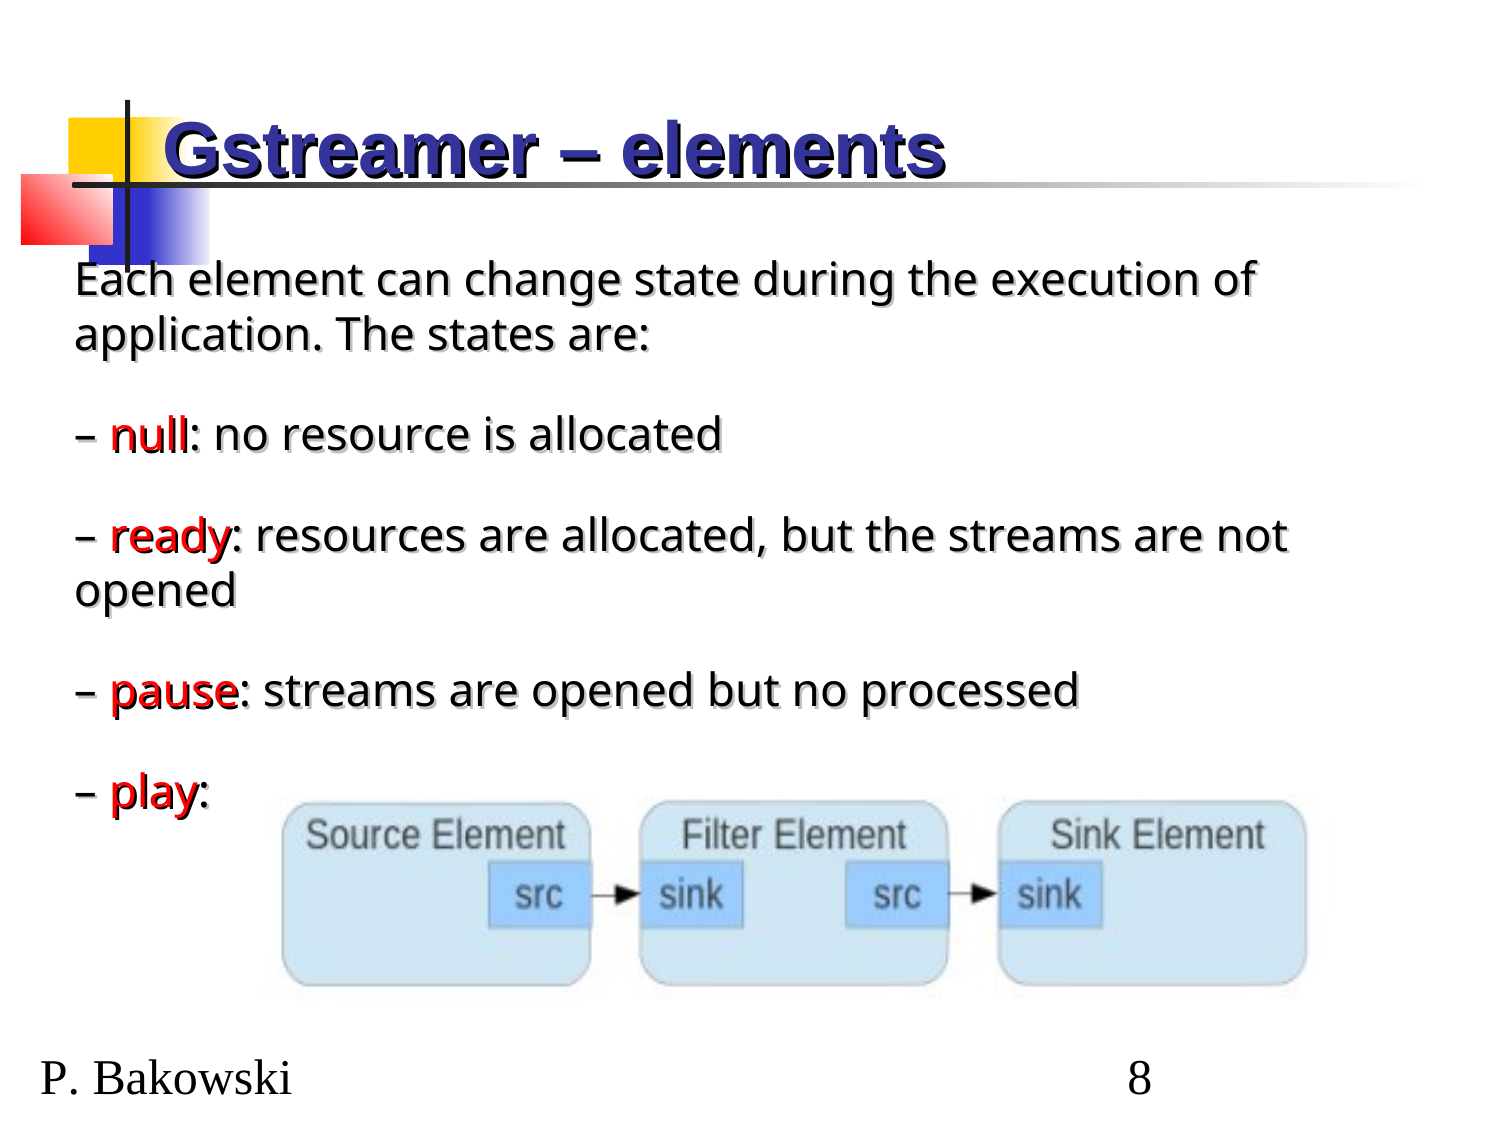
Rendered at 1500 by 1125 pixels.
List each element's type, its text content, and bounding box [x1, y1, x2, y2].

title Gstreamer – elements [147, 92, 1394, 213]
picture [224, 755, 1359, 1028]
text_box Each element can change state during the execution of application. The states are: – null: no resource is allocated – ready: resources are allocated, but the streams are not opened – pause: streams are opened but no processed – play: streams are being processed [59, 242, 1406, 840]
